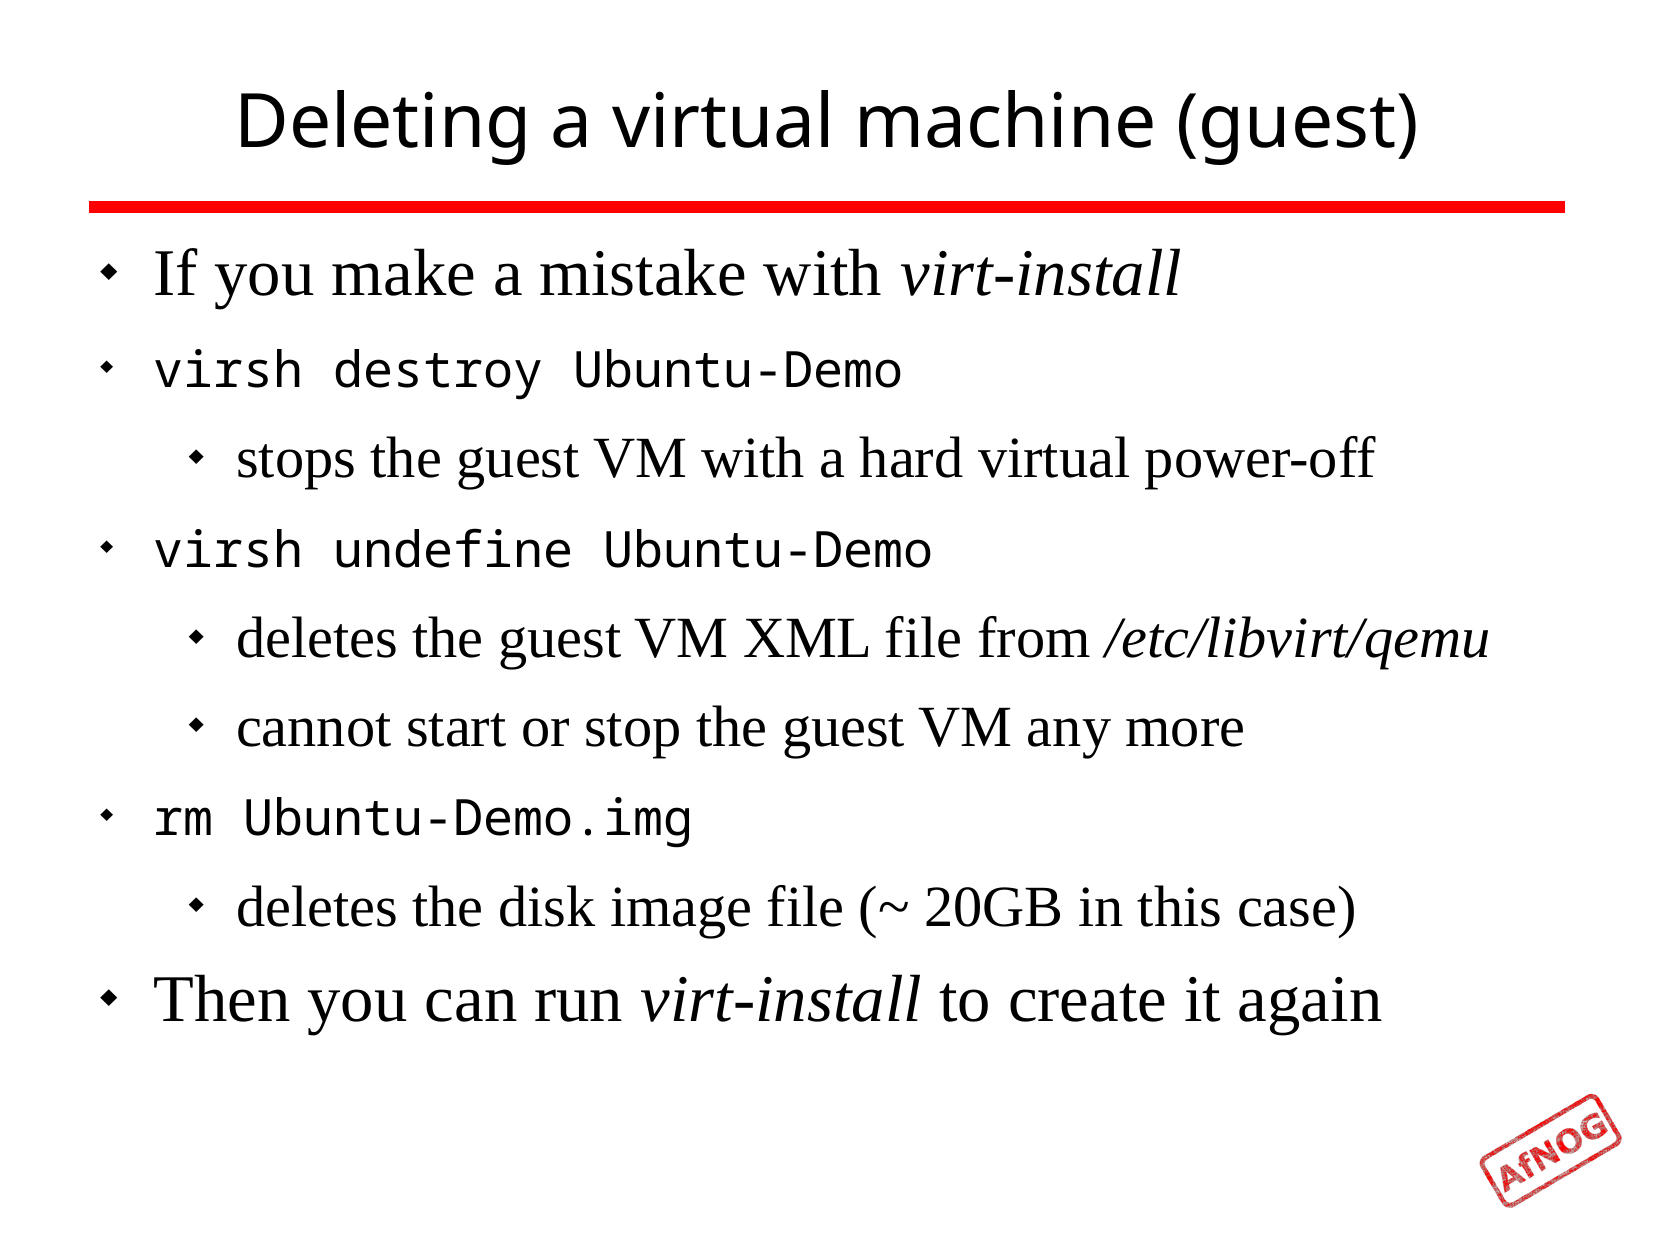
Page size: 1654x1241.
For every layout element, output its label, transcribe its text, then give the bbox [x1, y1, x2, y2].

list If you make a mistake with virt-install virsh destroy Ubuntu-Demo stops the guest VM with a hard virtual power-off virsh undefine Ubuntu-Demo deletes the guest VM XML file from /etc/libvirt/qemu cannot start or stop the guest VM any more rm Ubuntu-Demo.img deletes the disk image file (~ 20GB in this case) Then you can run virt-install to create it again [82, 236, 1571, 1002]
title Deleting a virtual machine (guest) [82, 74, 1571, 162]
picture [1476, 1090, 1625, 1211]
